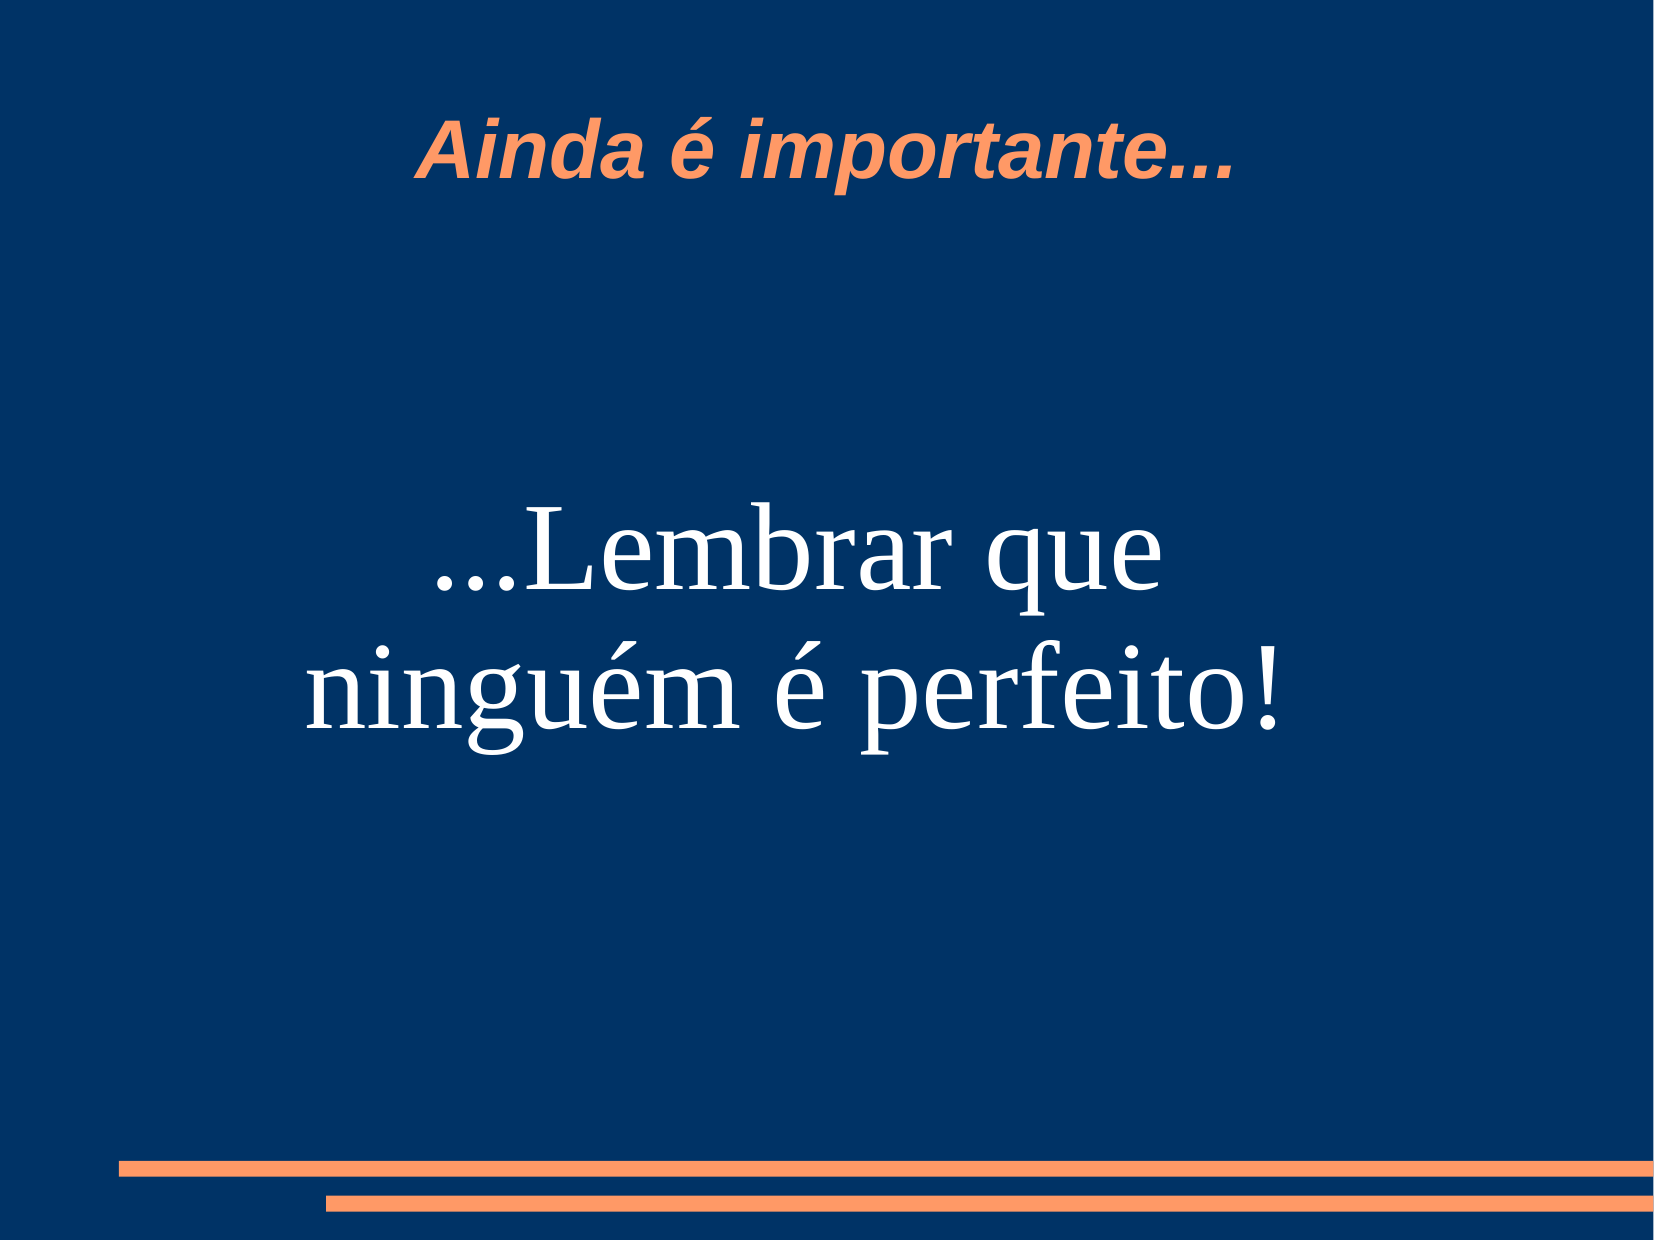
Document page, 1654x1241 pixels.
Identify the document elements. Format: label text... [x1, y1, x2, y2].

text_box ...Lembrar que ninguém é perfeito! [206, 478, 1388, 756]
title Ainda é importante... [121, 46, 1534, 254]
